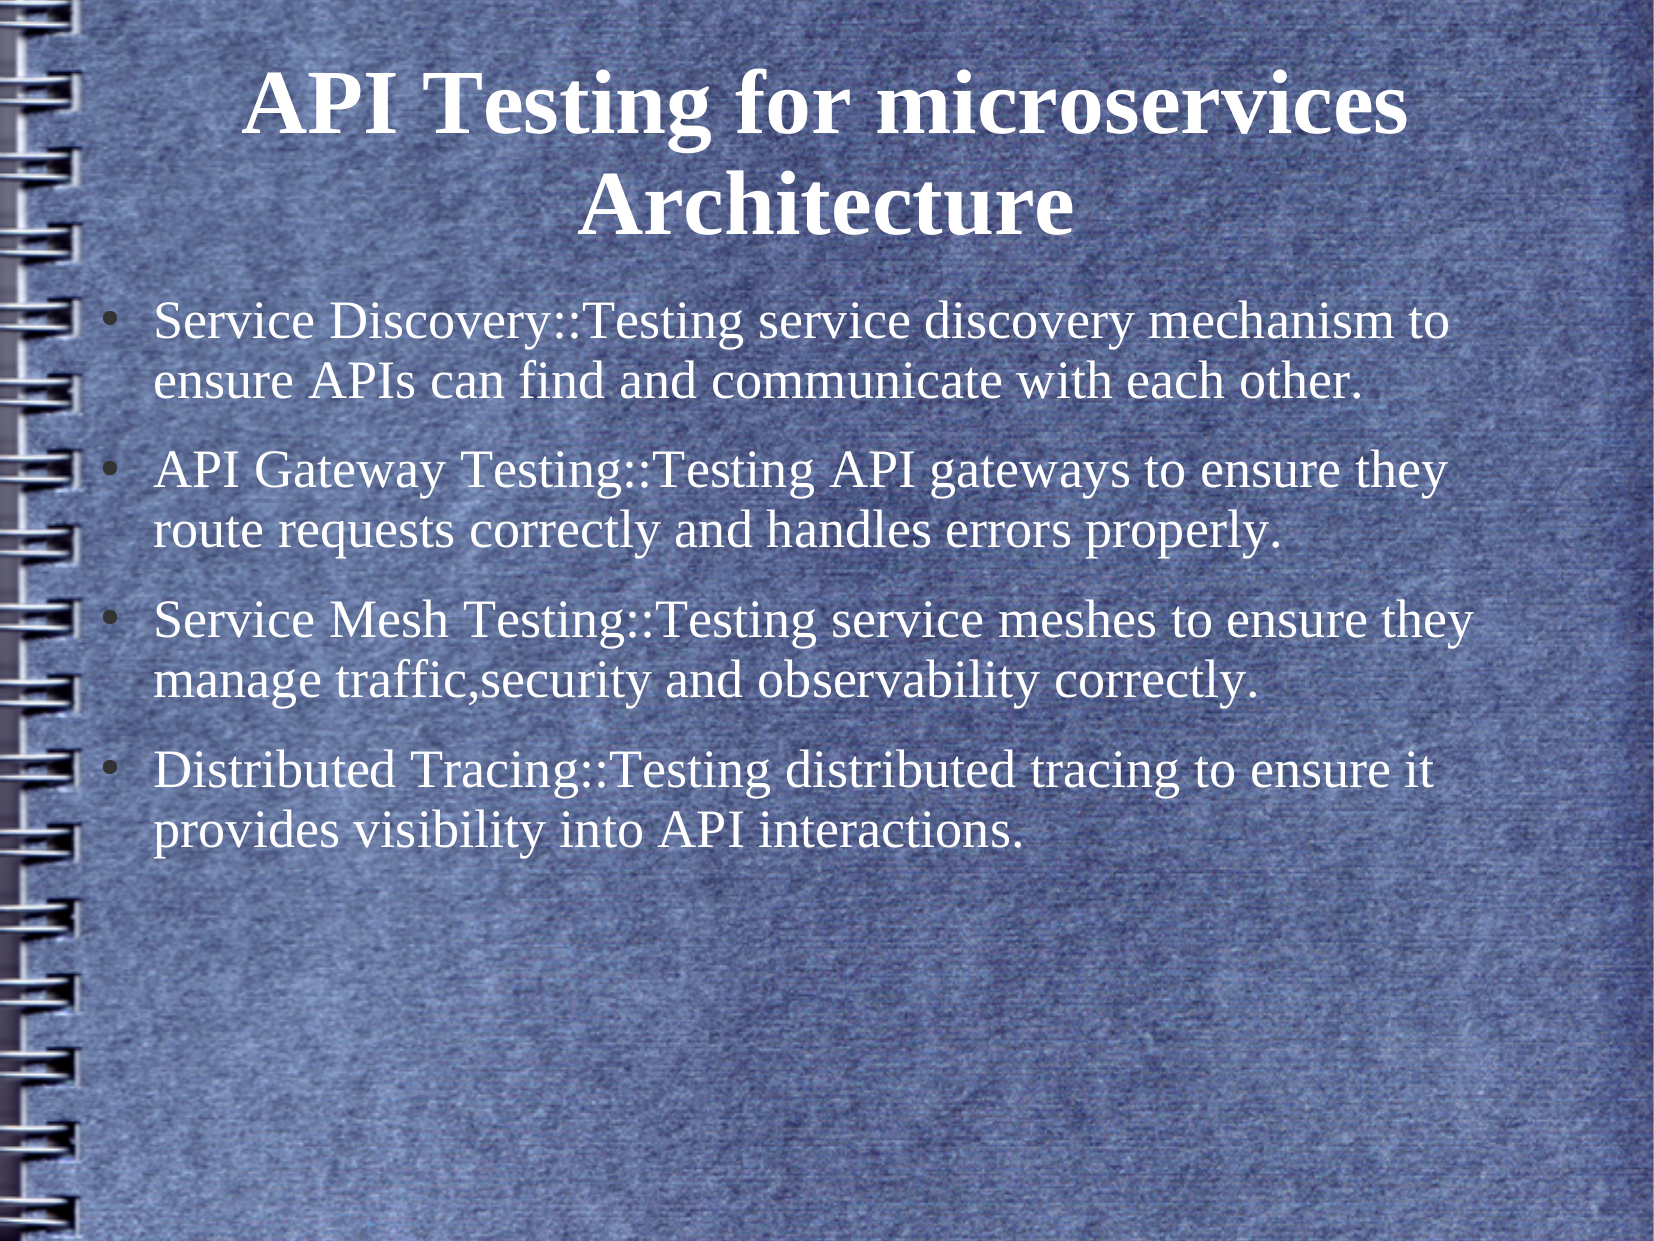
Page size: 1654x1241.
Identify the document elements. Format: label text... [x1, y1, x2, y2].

list Service Discovery::Testing service discovery mechanism to ensure APIs can find and communicate with each other. API Gateway Testing::Testing API gateways to ensure they route requests correctly and handles errors properly. Service Mesh Testing::Testing service meshes to ensure they manage traffic,security and observability correctly. Distributed Tracing::Testing distributed tracing to ensure it provides visibility into API interactions. [82, 290, 1571, 1109]
title API Testing for microservices Architecture [82, 49, 1571, 257]
picture [0, 0, 1654, 1241]
